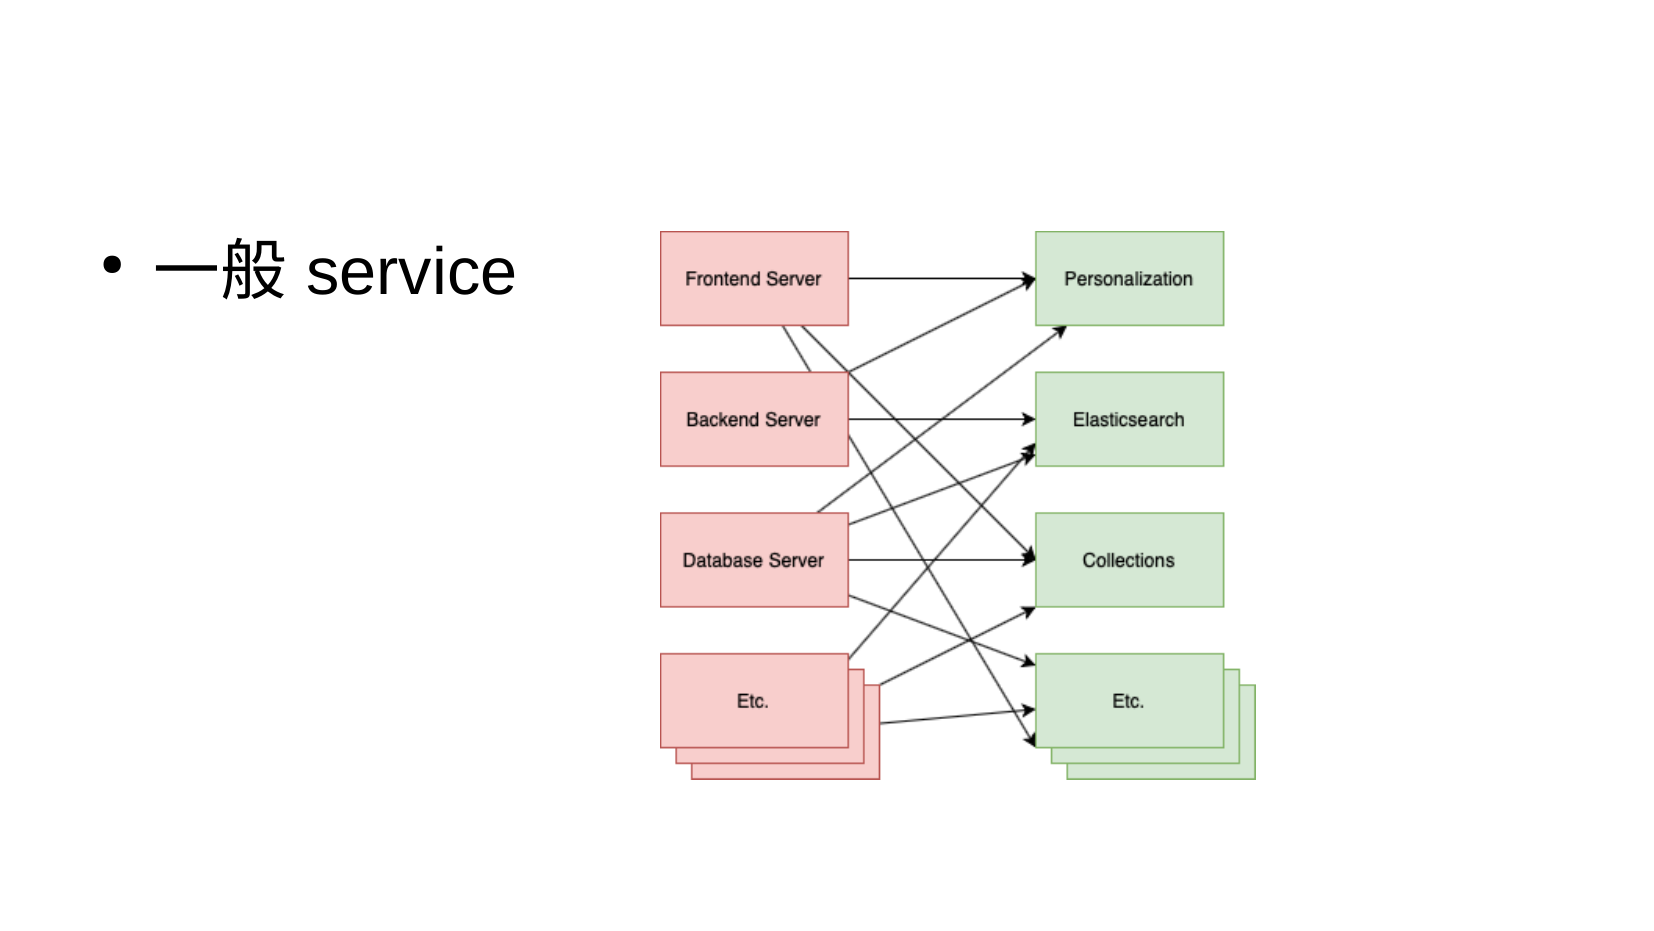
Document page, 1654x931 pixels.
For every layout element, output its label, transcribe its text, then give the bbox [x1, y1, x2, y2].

list 一般service [82, 217, 1571, 758]
picture [660, 231, 1256, 781]
